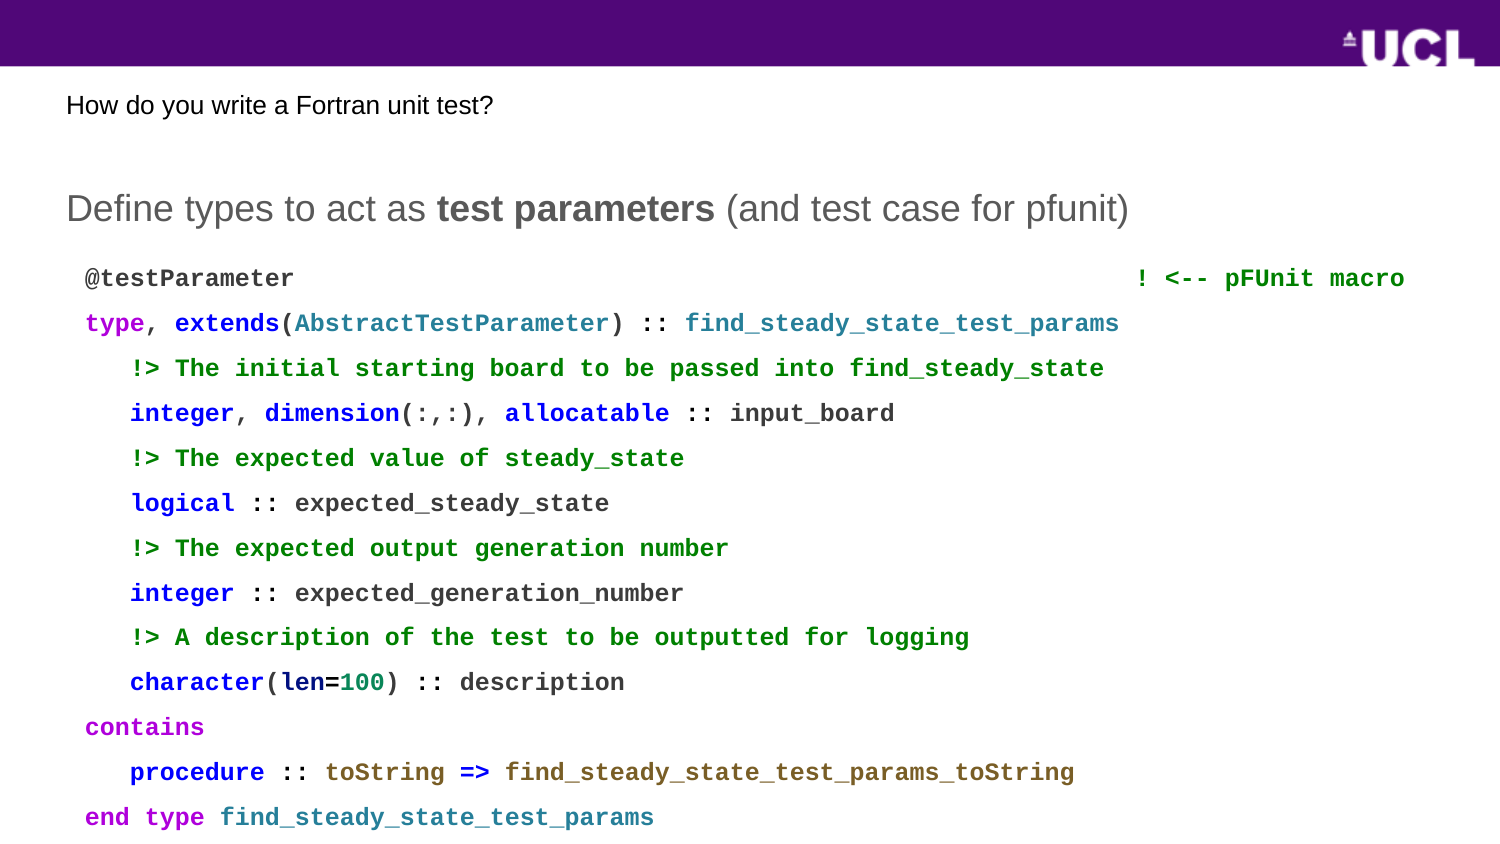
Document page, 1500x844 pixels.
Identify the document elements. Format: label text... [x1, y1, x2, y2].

picture [0, 0, 1500, 844]
text_box @testParameter ! <-- pFUnit macro type, extends(AbstractTestParameter) :: find_steady_state_test_params !> The initial starting board to be passed into find_steady_state integer, dimension(:,:), allocatable :: input_board !> The expected value of steady_state logical :: expected_steady_state !> The expected output generation number integer :: expected_generation_number !> A description of the test to be outputted for logging character(len=100) :: description contains procedure :: toString => find_steady_state_test_params_toString end type find_steady_state_test_params [69, 231, 1449, 815]
title How do you write a Fortran unit test? [51, 72, 1449, 162]
list Define types to act as test parameters (and test case for pfunit) [51, 162, 1449, 249]
